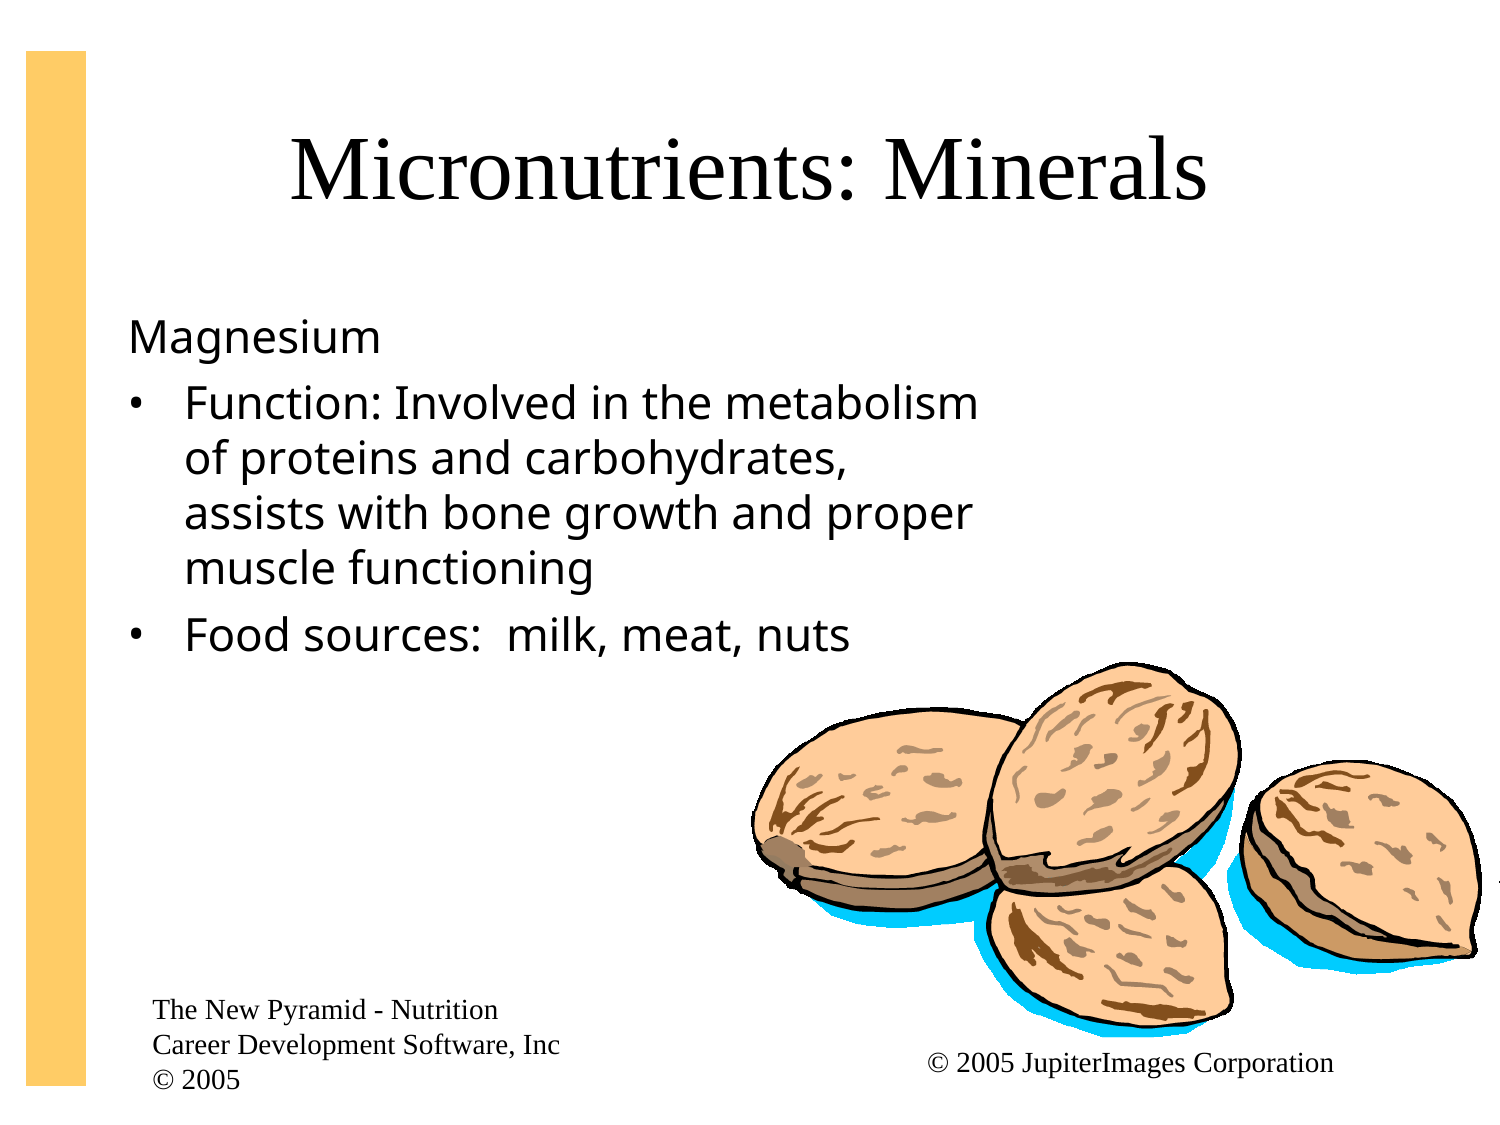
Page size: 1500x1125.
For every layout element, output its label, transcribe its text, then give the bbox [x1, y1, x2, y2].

text_box [24, 50, 88, 1088]
list Magnesium Function: Involved in the metabolism of proteins and carbohydrates, assists with bone growth and proper muscle functioning Food sources: milk, meat, nuts [112, 299, 1000, 1000]
title Micronutrients: Minerals [112, 99, 1388, 288]
text_box The New Pyramid - Nutrition Career Development Software, Inc © 2005 [137, 982, 601, 1103]
picture [750, 662, 1500, 1088]
